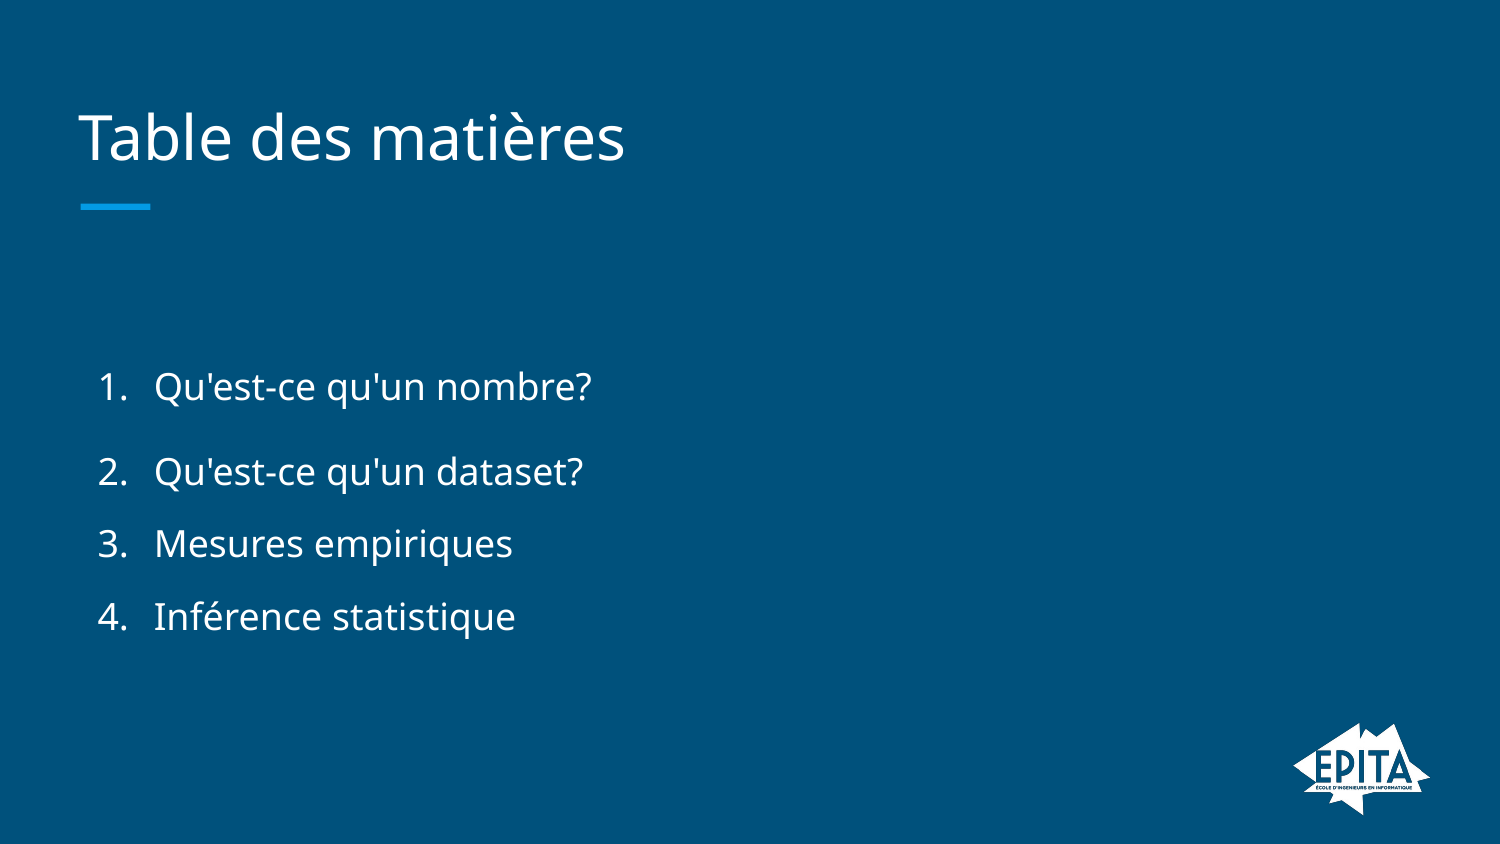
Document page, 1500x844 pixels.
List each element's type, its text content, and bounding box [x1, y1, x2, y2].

picture [1306, 725, 1428, 814]
title Table des matières [63, 75, 1437, 188]
list Qu'est-ce qu'un nombre? Qu'est-ce qu'un dataset? Mesures empiriques Inférence statistique [63, 244, 1437, 750]
picture [1295, 753, 1315, 780]
